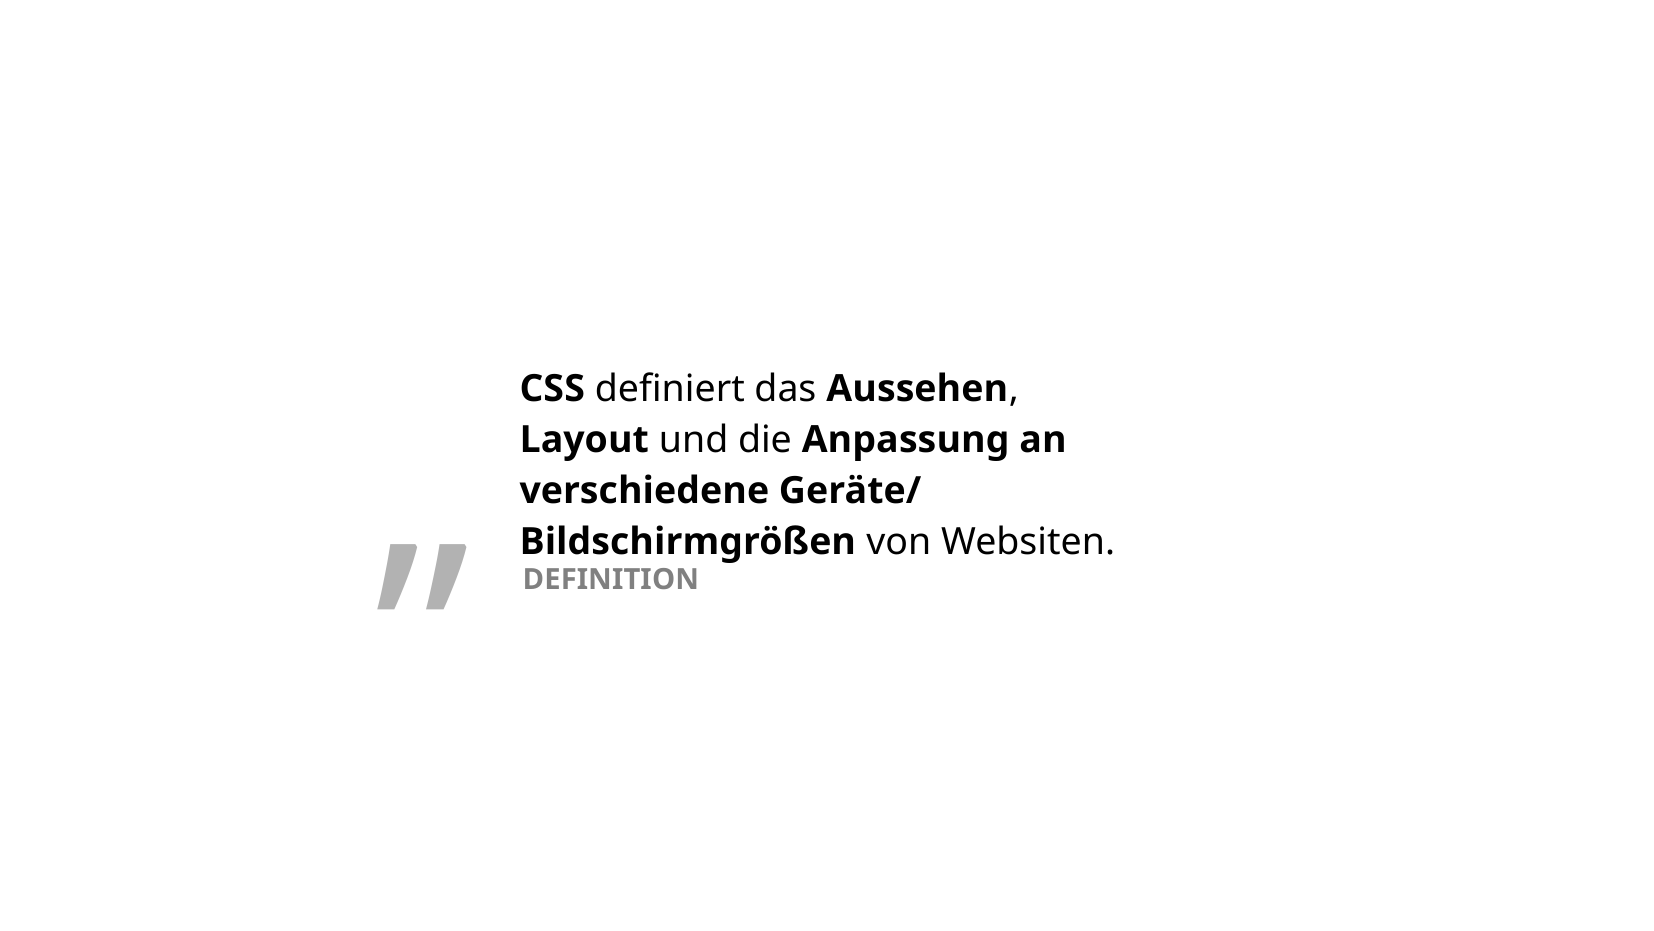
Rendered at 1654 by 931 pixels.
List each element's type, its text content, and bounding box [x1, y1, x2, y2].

text_box DEFINITION [507, 551, 713, 603]
text_box „ [354, 283, 567, 634]
title CSS definiert das Aussehen, Layout und die Anpassung an verschiedene Geräte/ Bildschirmgrößen von Websiten. [519, 361, 1252, 586]
